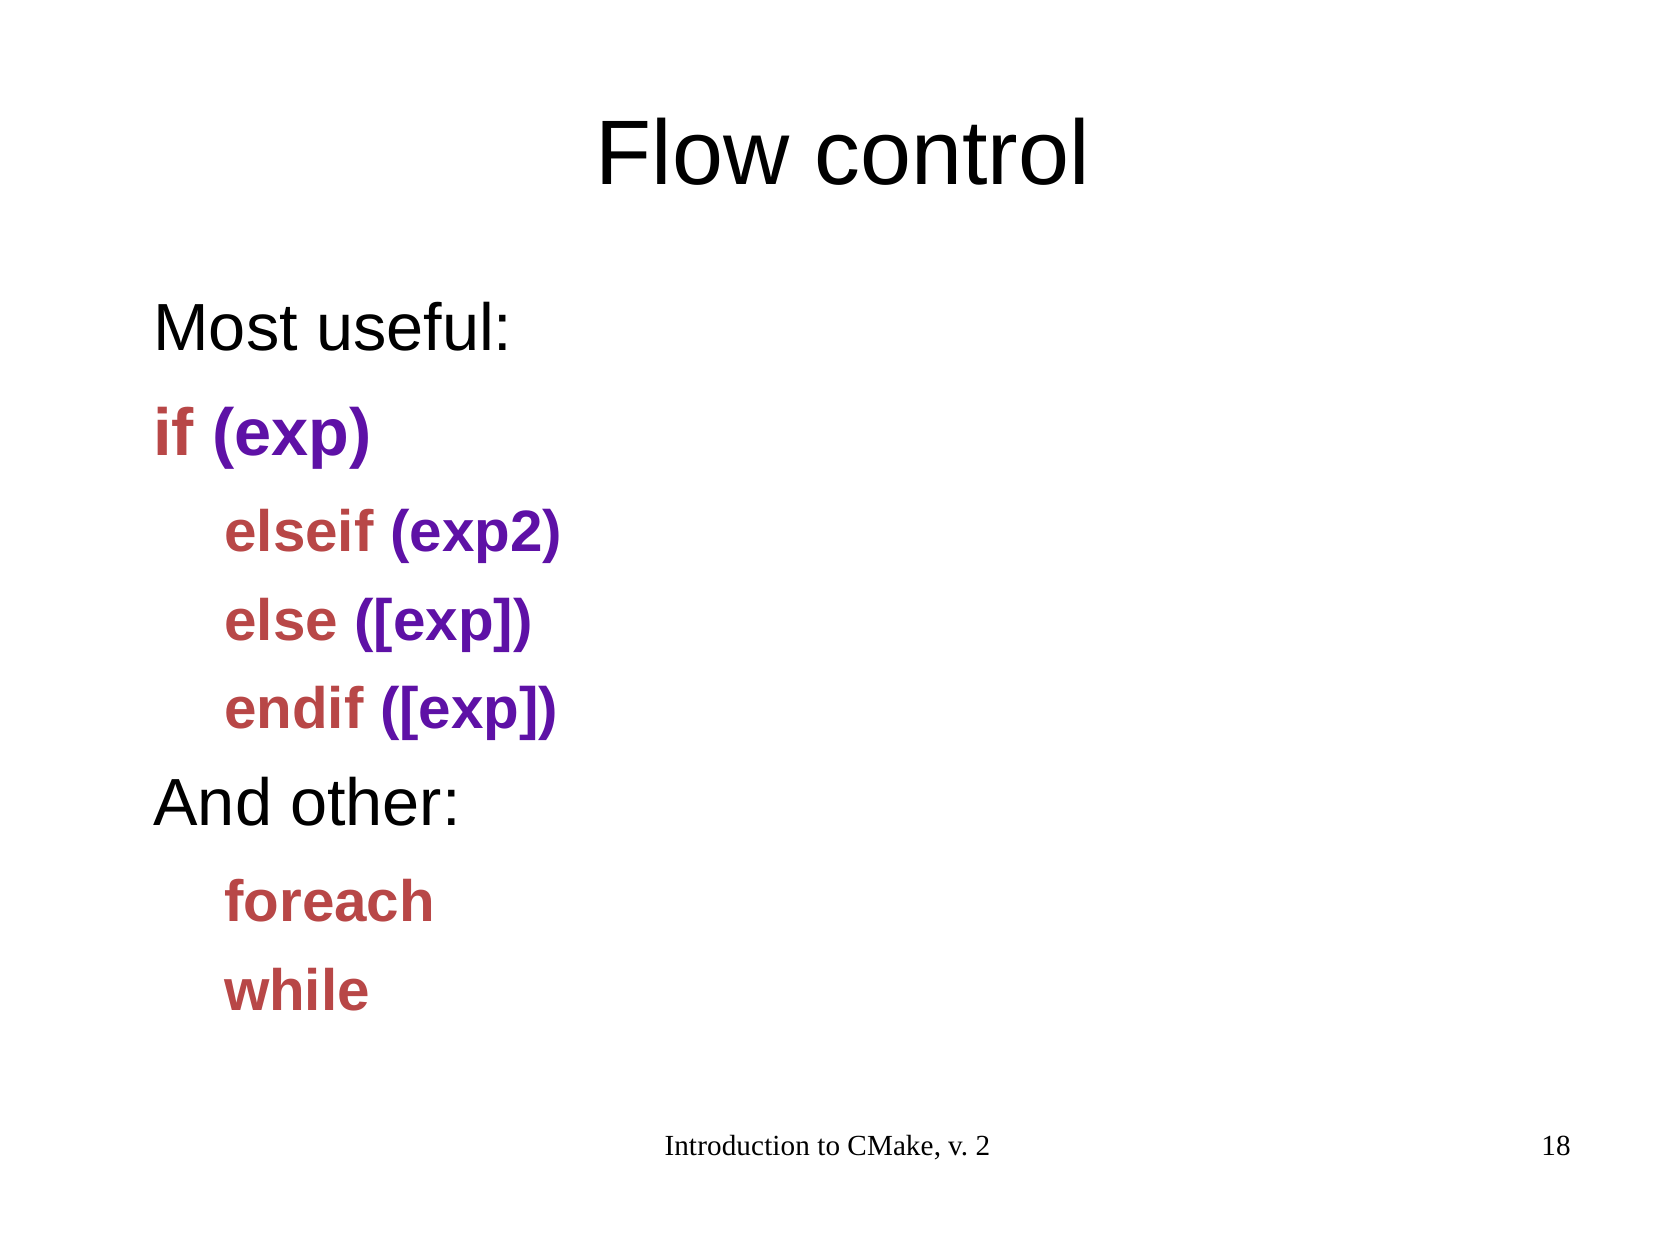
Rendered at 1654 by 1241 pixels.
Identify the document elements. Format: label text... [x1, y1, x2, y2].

title Flow control [82, 49, 1571, 257]
list Most useful: if (exp) elseif (exp2) else ([exp]) endif ([exp]) And other: foreach while [82, 290, 1571, 1109]
